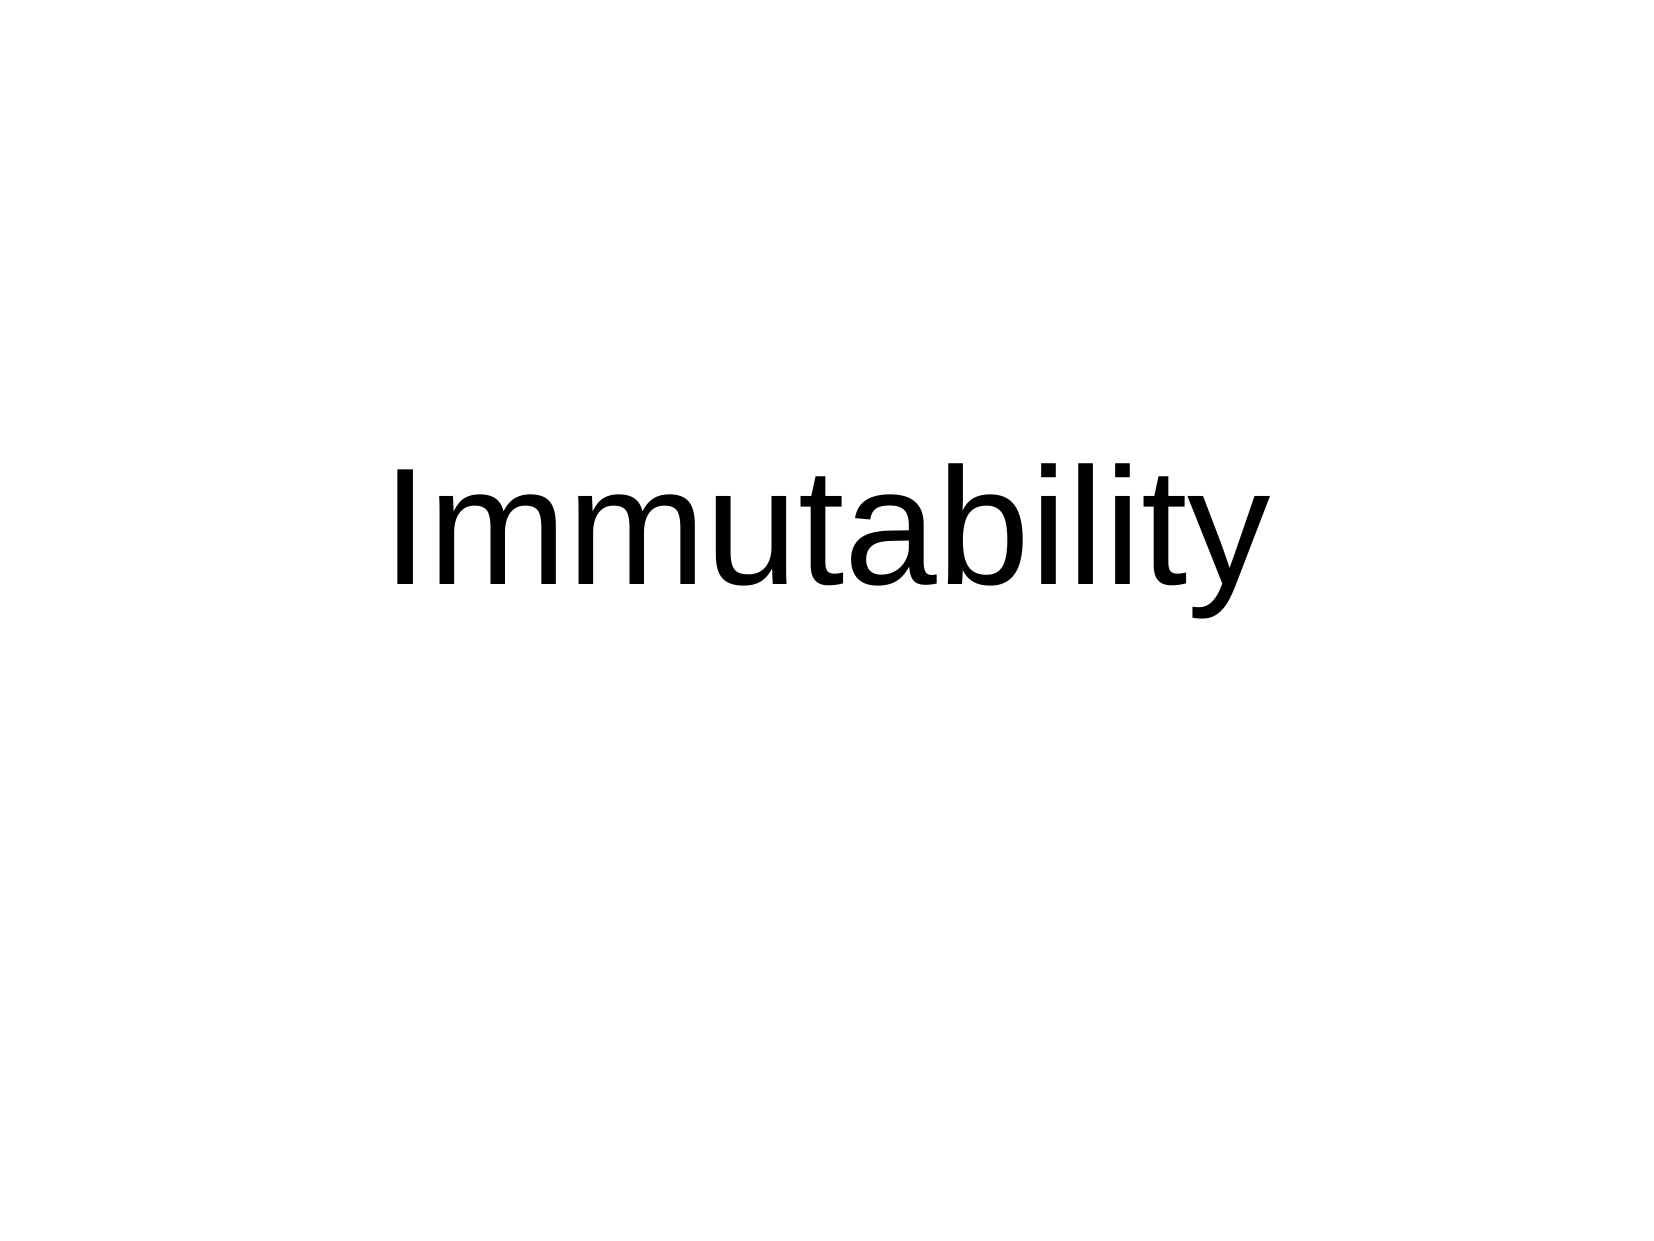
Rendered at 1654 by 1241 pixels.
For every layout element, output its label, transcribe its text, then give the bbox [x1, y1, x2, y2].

text_box Immutability [144, 426, 1510, 628]
